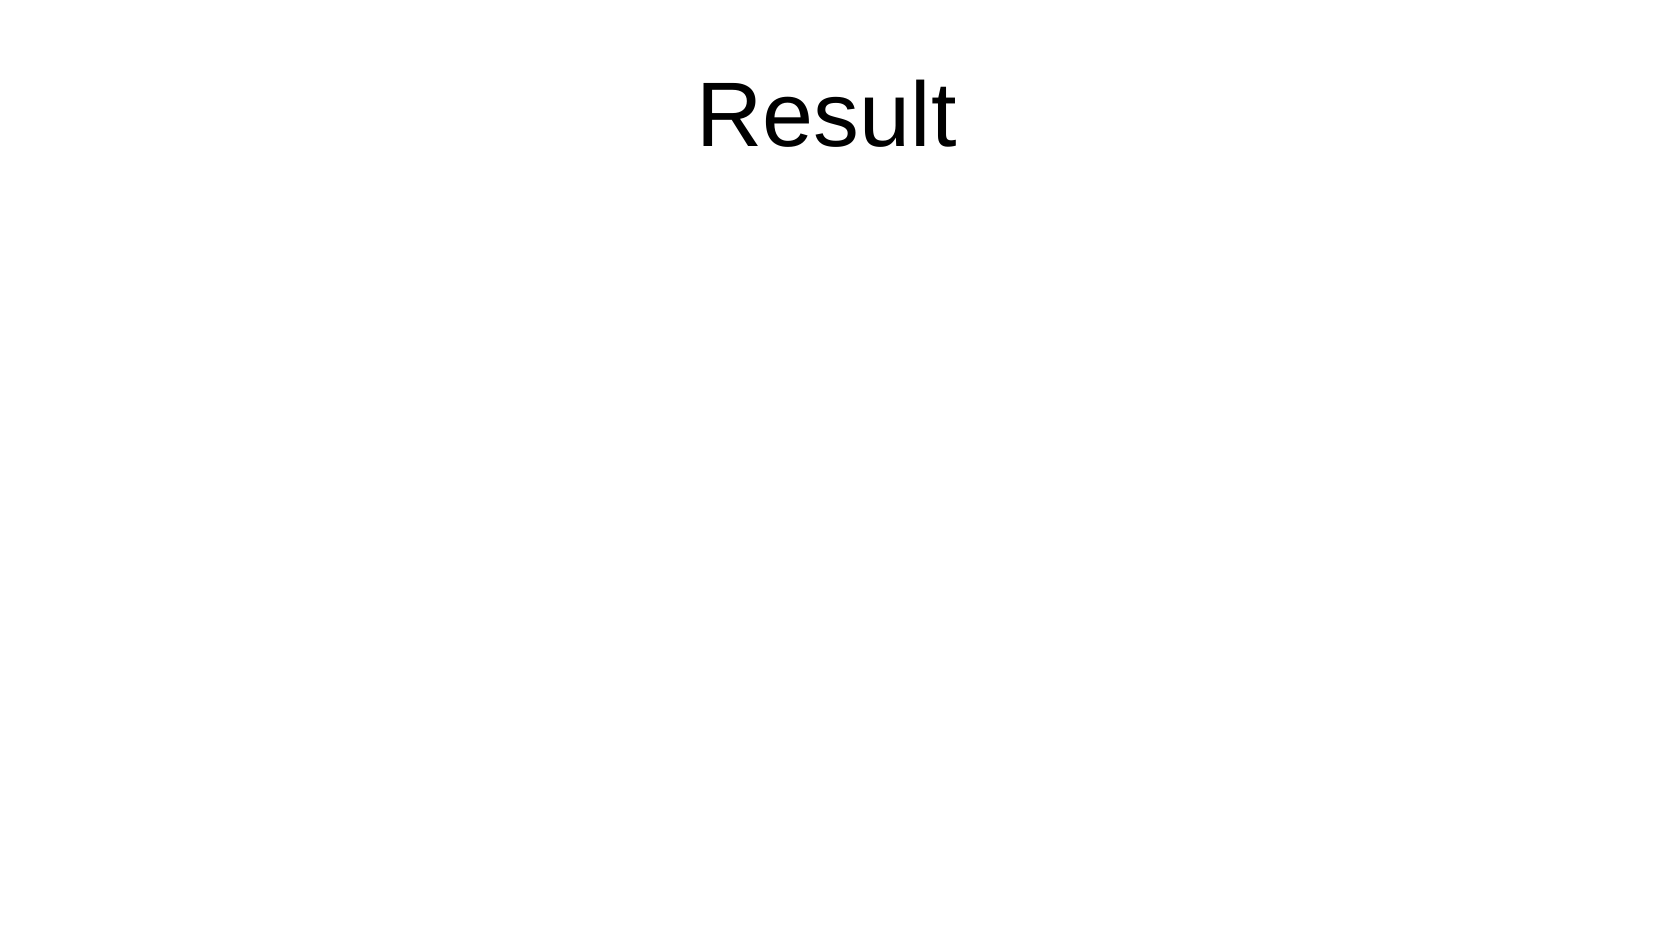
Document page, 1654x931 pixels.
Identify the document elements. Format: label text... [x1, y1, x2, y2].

title Result [82, 37, 1571, 193]
